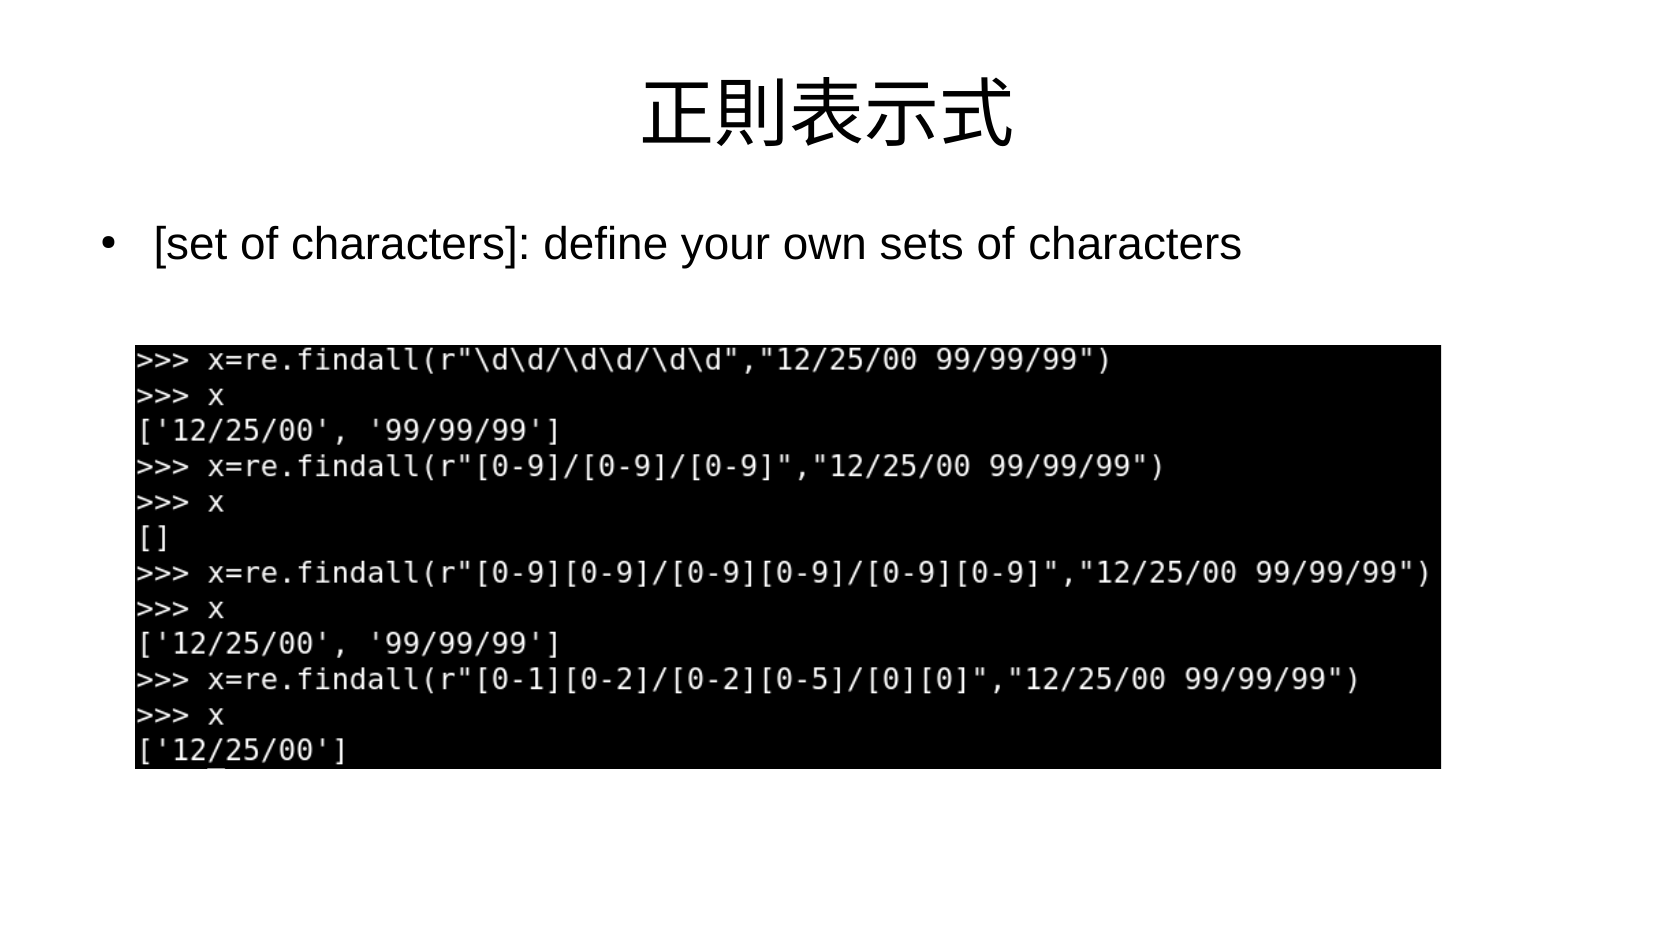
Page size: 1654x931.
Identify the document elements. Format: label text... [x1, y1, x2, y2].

list [set of characters]: define your own sets of characters [82, 217, 1571, 758]
title 正則表示式 [82, 37, 1571, 193]
picture [135, 345, 1442, 769]
